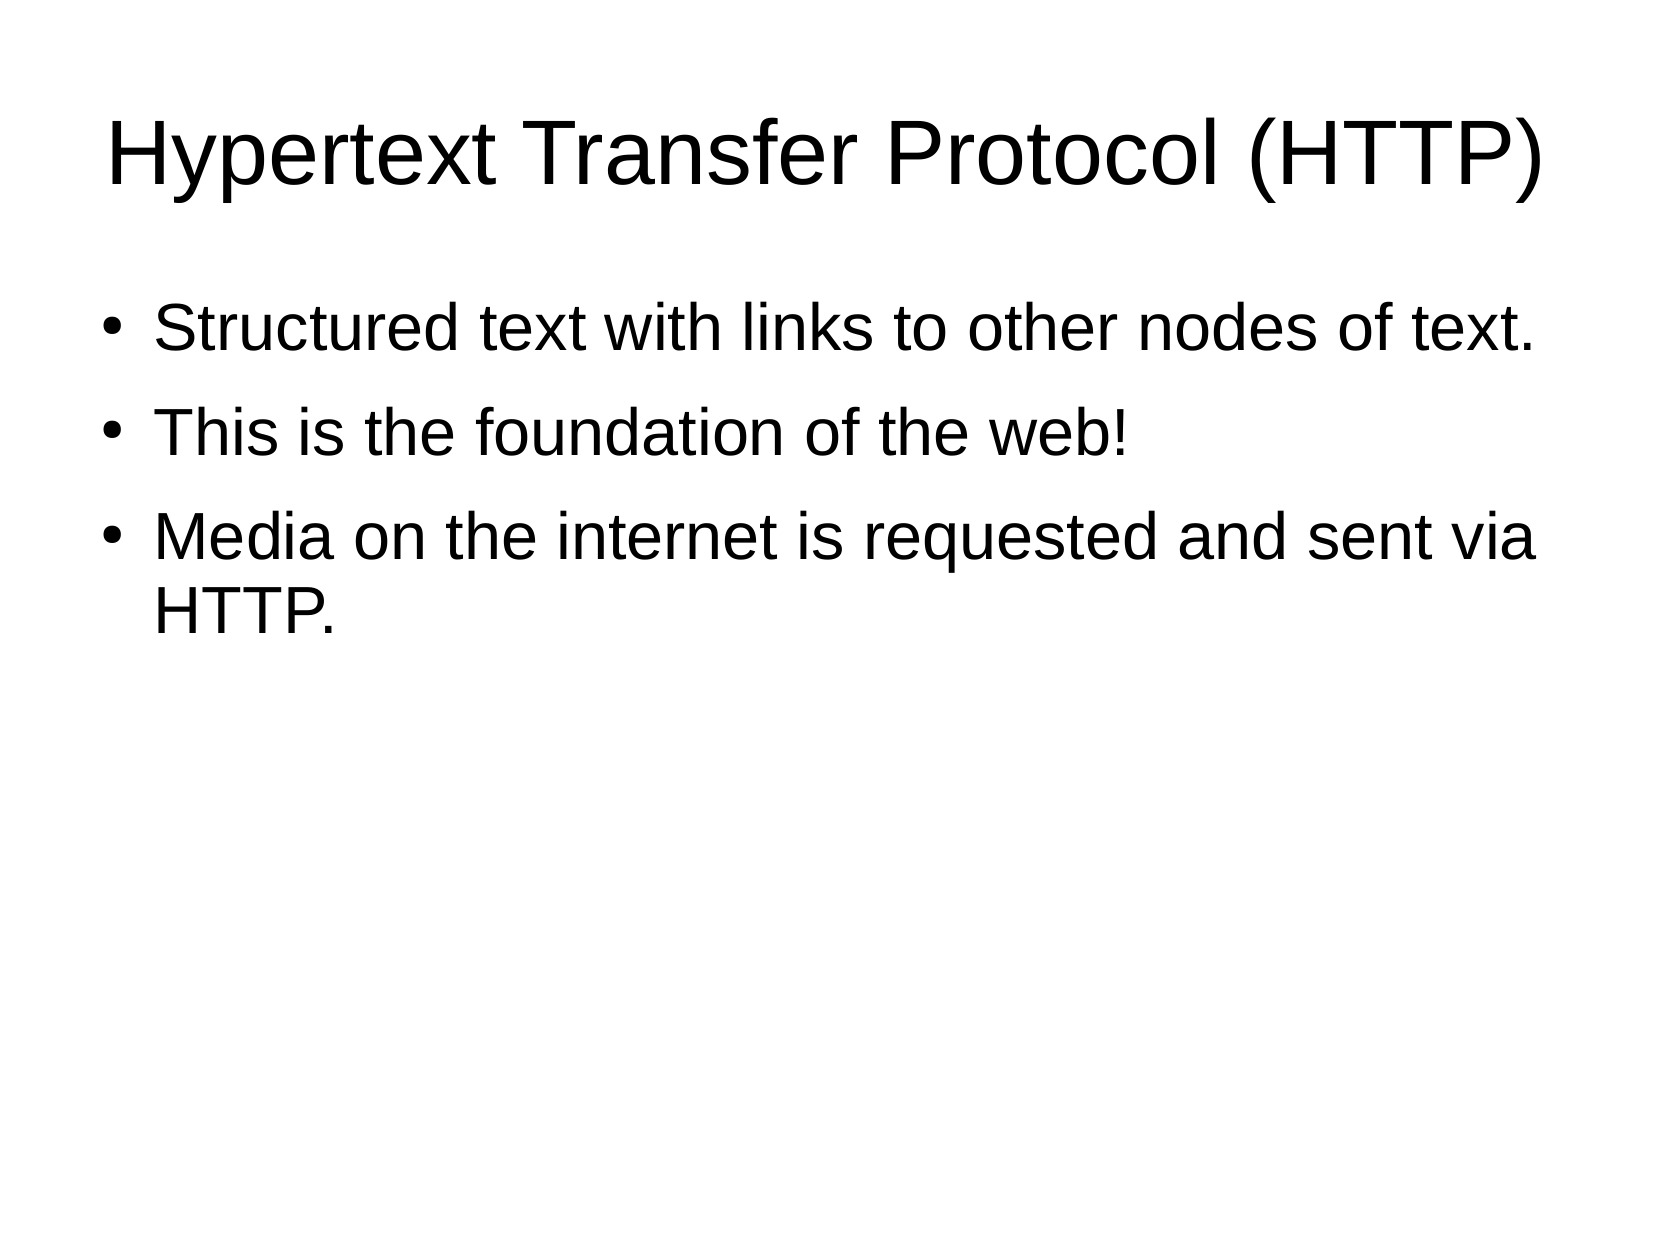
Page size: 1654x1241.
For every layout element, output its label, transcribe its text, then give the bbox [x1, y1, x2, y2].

title Hypertext Transfer Protocol (HTTP) [82, 49, 1571, 257]
list Structured text with links to other nodes of text. This is the foundation of the web! Media on the internet is requested and sent via HTTP. [82, 290, 1571, 1010]
